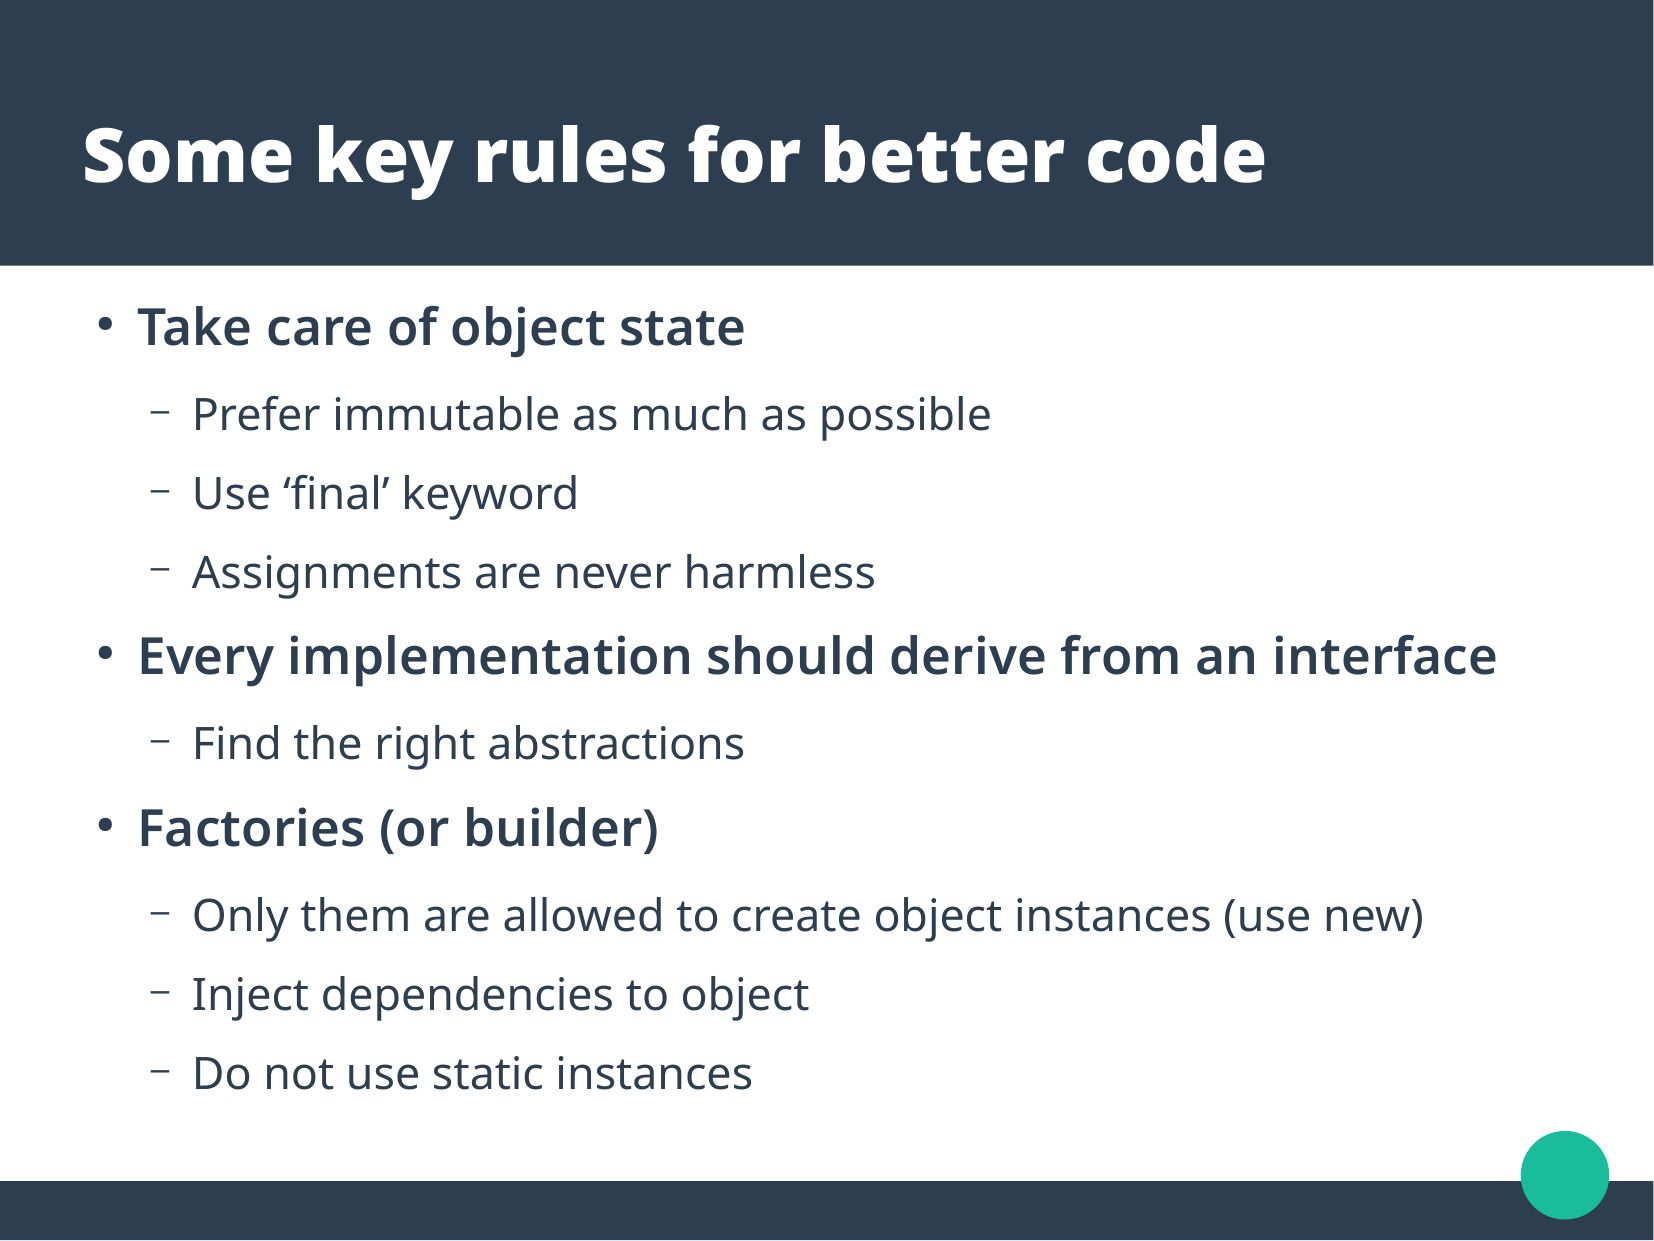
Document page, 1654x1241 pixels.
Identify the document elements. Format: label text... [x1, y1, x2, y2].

title Some key rules for better code [82, 49, 1571, 257]
list Take care of object state Prefer immutable as much as possible Use ‘final’ keyword Assignments are never harmless Every implementation should derive from an interface Find the right abstractions Factories (or builder) Only them are allowed to create object instances (use new) Inject dependencies to object Do not use static instances [82, 290, 1619, 1111]
